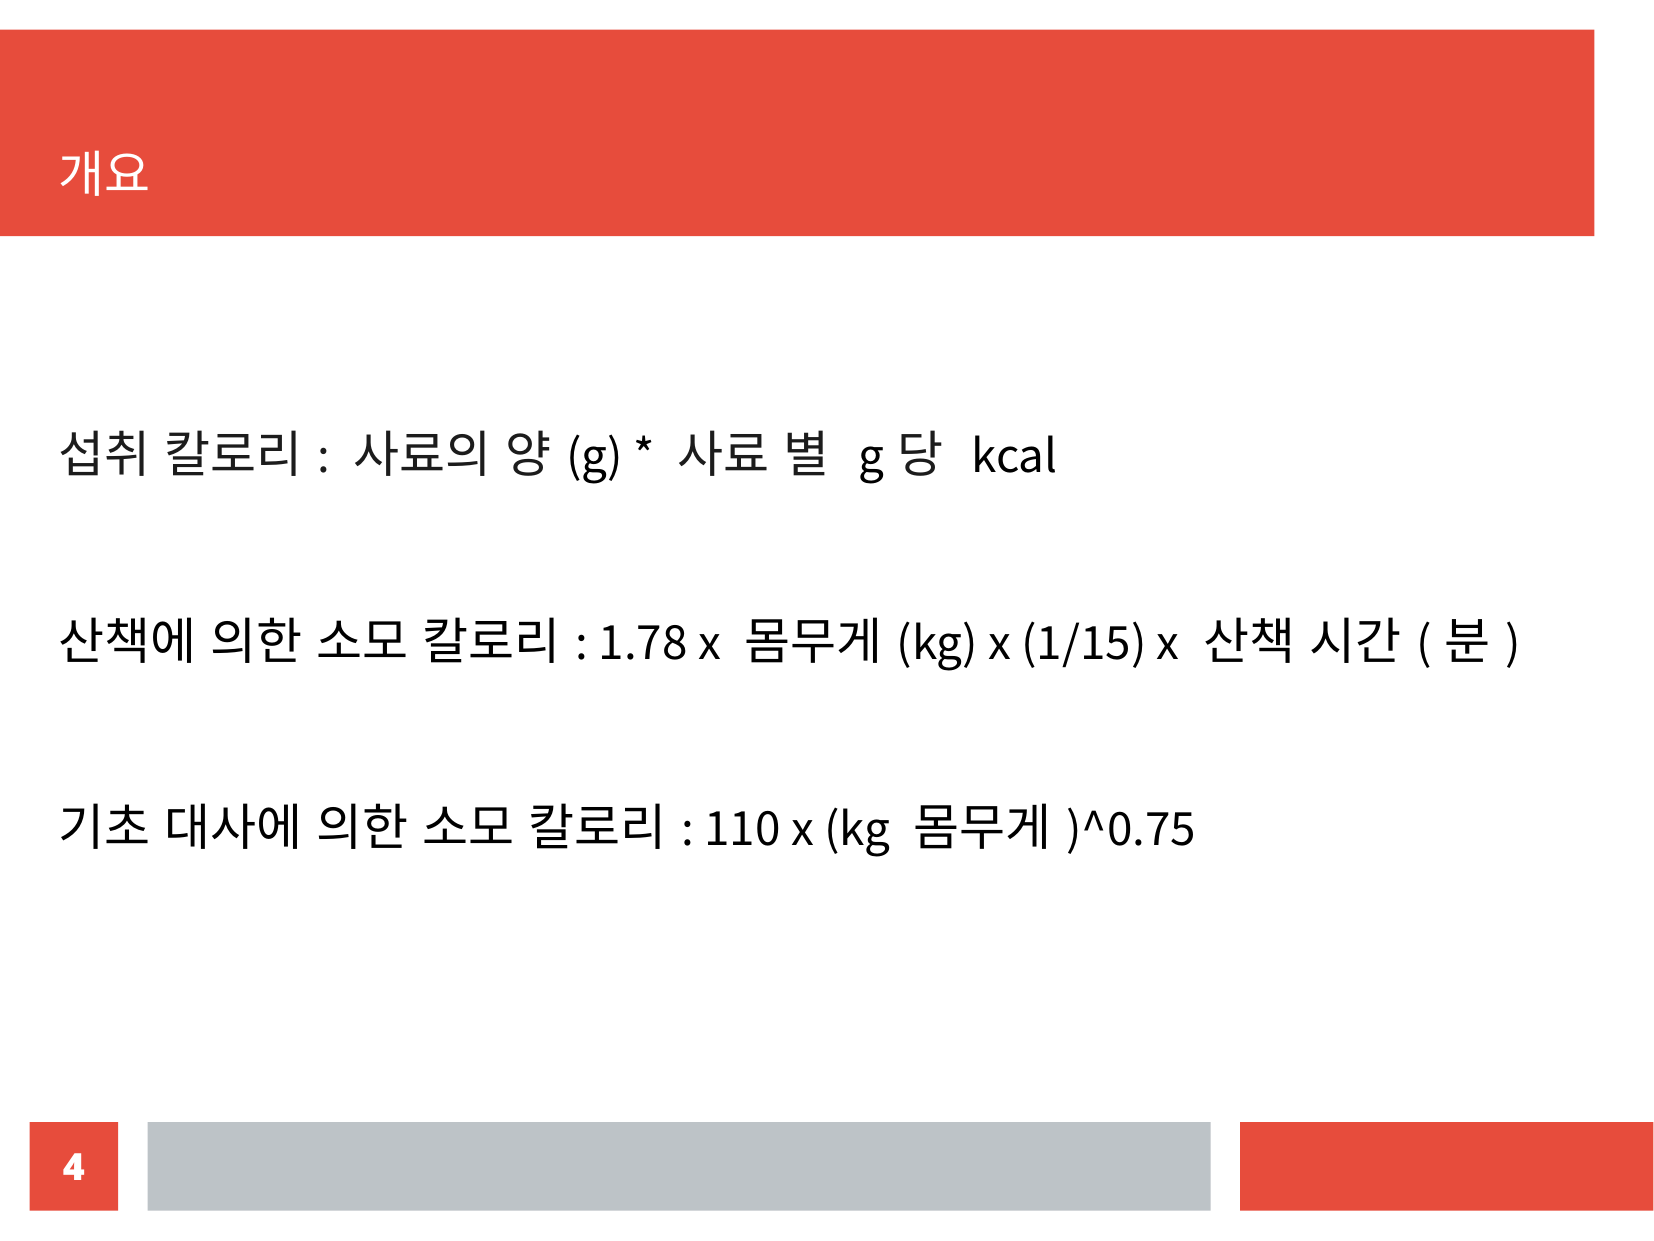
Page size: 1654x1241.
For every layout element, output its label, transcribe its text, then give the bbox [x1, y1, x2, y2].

list 섭취 칼로리: 사료의 양(g) * 사료 별 g당 kcal 산책에 의한 소모 칼로리: 1.78 x 몸무게(kg) x (1/15) x 산책 시간(분) 기초 대사에 의한 소모 칼로리: 110 x (kg 몸무게)^0.75 [59, 324, 1565, 1093]
title 개요 [59, 59, 1595, 207]
